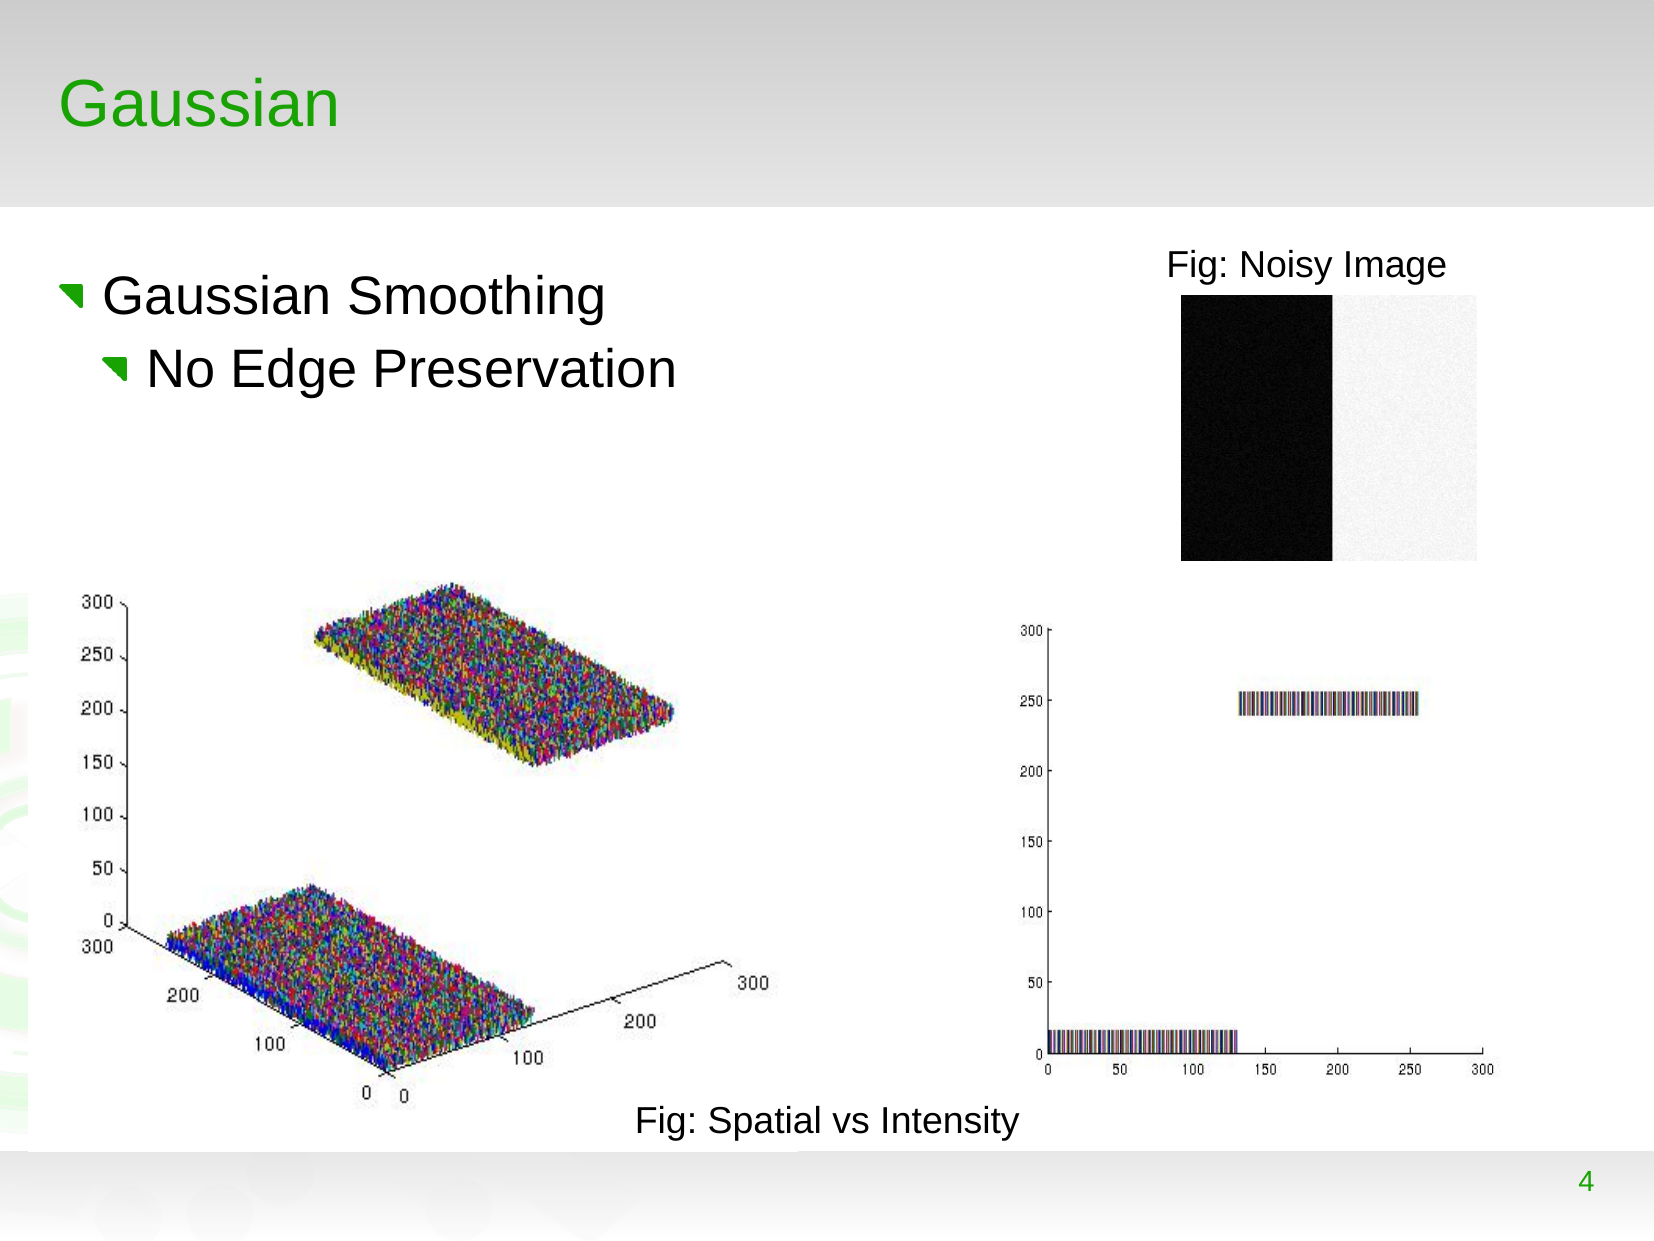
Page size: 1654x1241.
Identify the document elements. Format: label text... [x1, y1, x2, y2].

picture [974, 590, 1536, 1110]
text_box Fig: Spatial vs Intensity [620, 1092, 1036, 1179]
text_box Fig: Noisy Image [1151, 236, 1463, 294]
picture [28, 442, 798, 1152]
list Gaussian Smoothing No Edge Preservation [59, 265, 1595, 986]
title Gaussian [59, 29, 1595, 178]
picture [1181, 295, 1477, 562]
